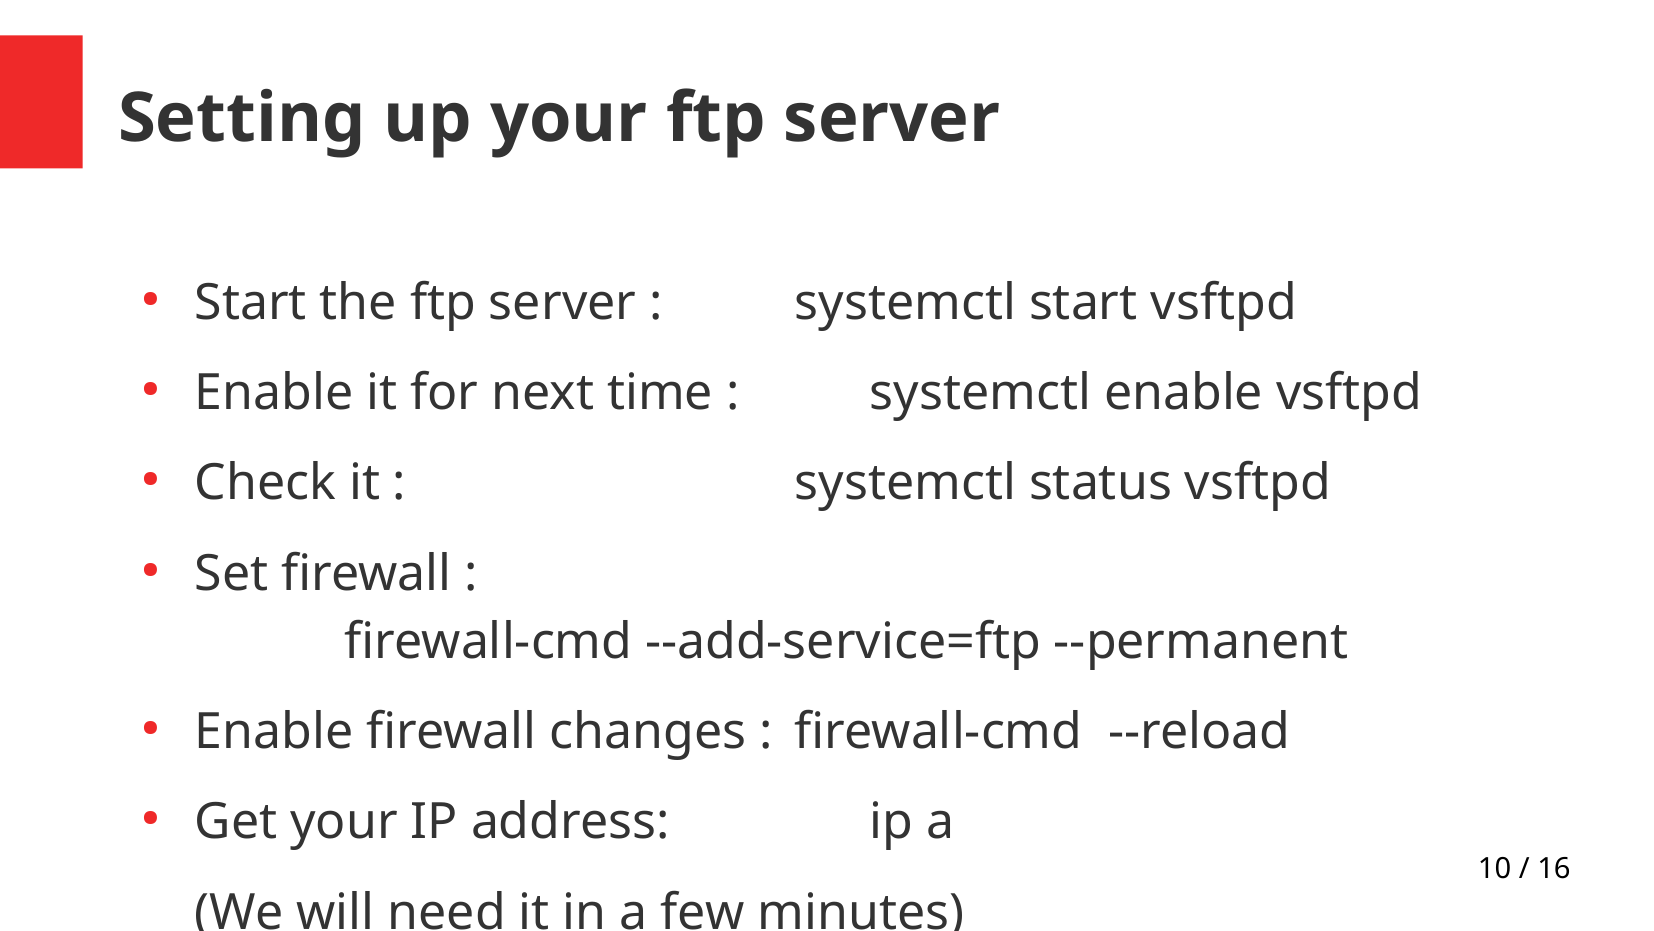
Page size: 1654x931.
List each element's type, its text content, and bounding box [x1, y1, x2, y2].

list Start the ftp server : systemctl start vsftpd Enable it for next time : systemctl enable vsftpd Check it : systemctl status vsftpd Set firewall : firewall-cmd --add-service=ftp --permanent Enable firewall changes : firewall-cmd --reload Get your IP address: ip a (We will need it in a few minutes) [124, 265, 1542, 806]
title Setting up your ftp server [118, 37, 1571, 193]
